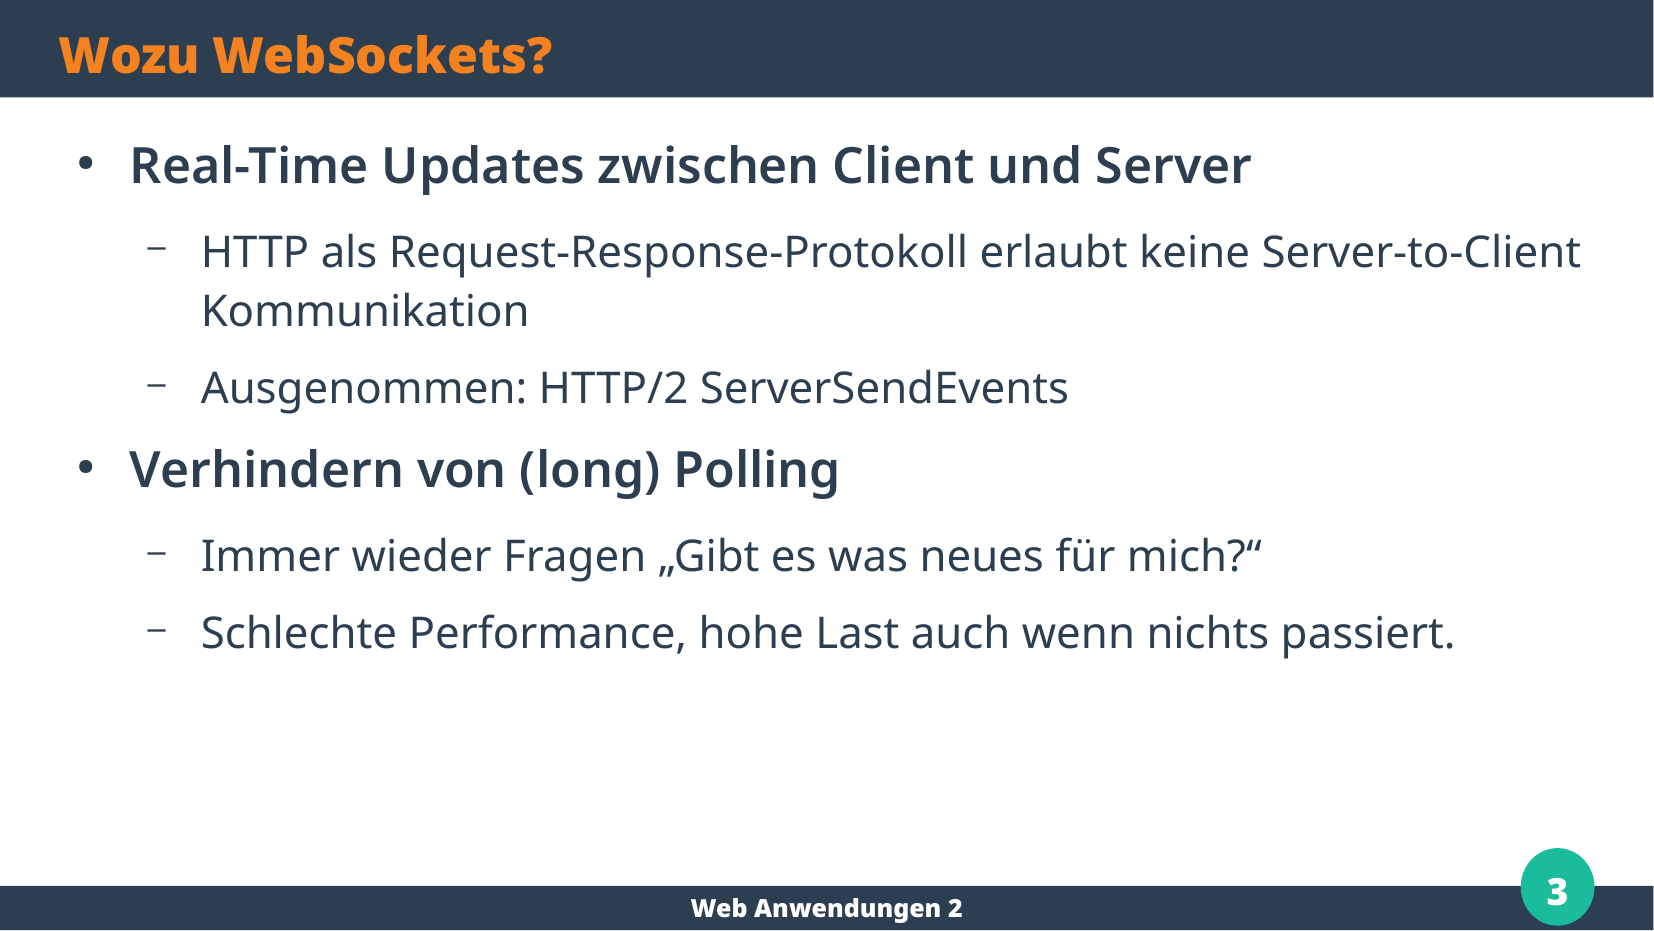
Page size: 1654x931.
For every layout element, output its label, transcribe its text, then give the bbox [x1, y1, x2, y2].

list Real-Time Updates zwischen Client und Server HTTP als Request-Response-Protokoll erlaubt keine Server-to-Client Kommunikation Ausgenommen: HTTP/2 ServerSendEvents Verhindern von (long) Polling Immer wieder Fragen „Gibt es was neues für mich?“ Schlechte Performance, hohe Last auch wenn nichts passiert. [59, 129, 1595, 864]
title Wozu WebSockets? [59, 8, 1595, 89]
